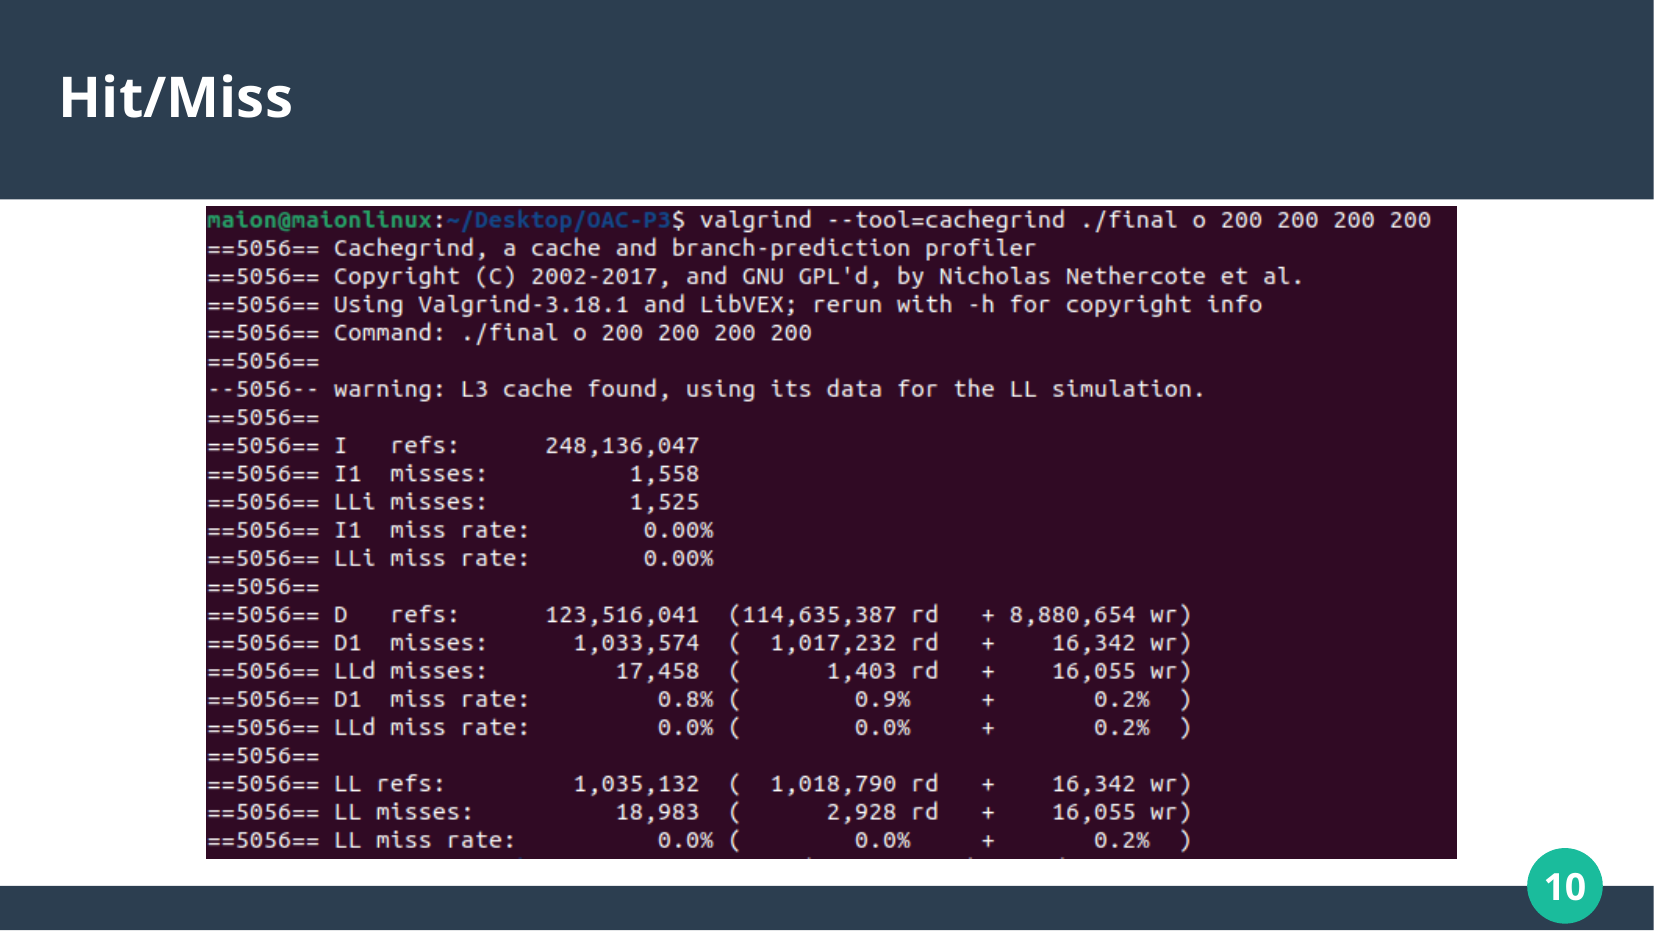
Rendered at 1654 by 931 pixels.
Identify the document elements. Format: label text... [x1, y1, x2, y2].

title Hit/Miss [59, 37, 1595, 155]
picture [206, 206, 1457, 859]
